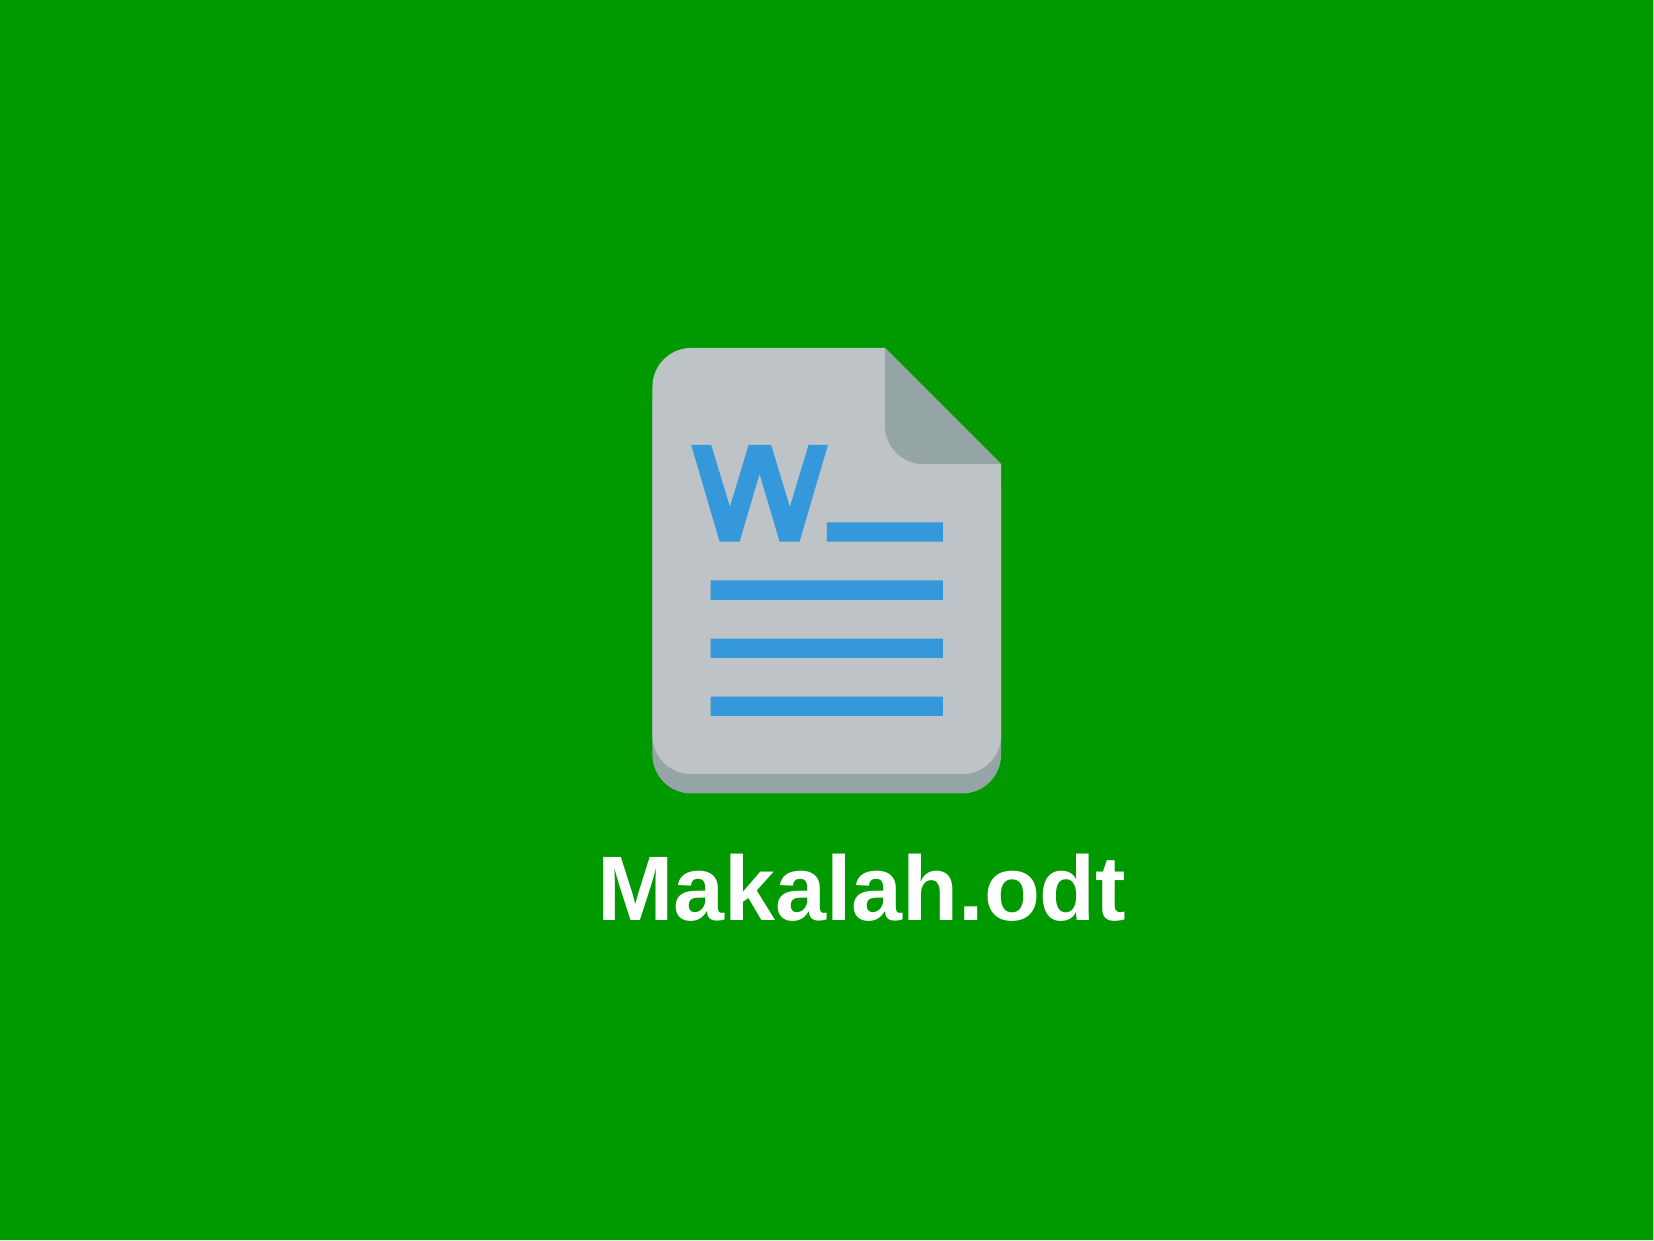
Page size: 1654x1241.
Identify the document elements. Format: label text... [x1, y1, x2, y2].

picture [584, 318, 1069, 804]
text_box [0, 0, 1654, 1241]
title Makalah.odt [118, 785, 1607, 993]
